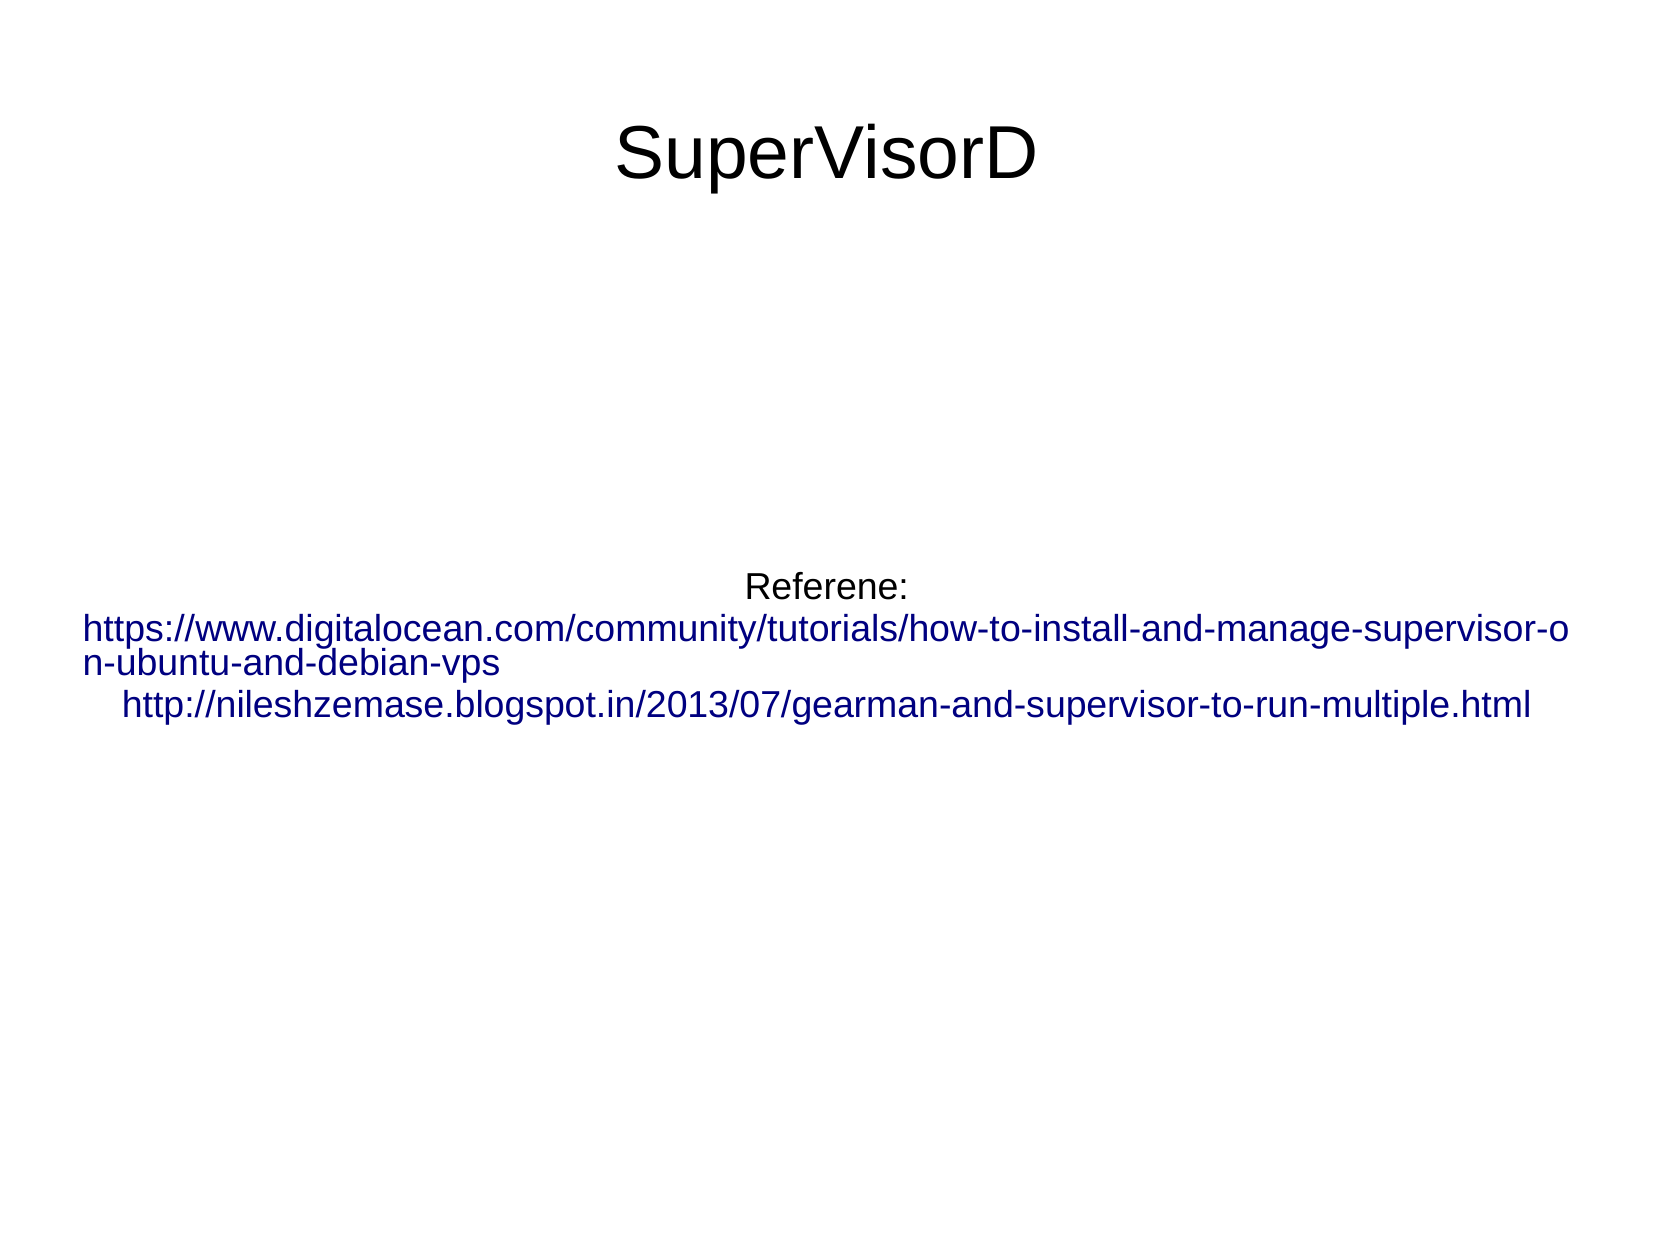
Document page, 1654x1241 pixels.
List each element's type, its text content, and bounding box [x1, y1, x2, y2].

title SuperVisorD [82, 49, 1571, 257]
subtitle Referene:https://www.digitalocean.com/community/tutorials/how-to-install-and-manage-supervisor-on-ubuntu-and-debian-vps http://nileshzemase.blogspot.in/2013/07/gearman-and-supervisor-to-run-multiple.html [82, 290, 1571, 1010]
